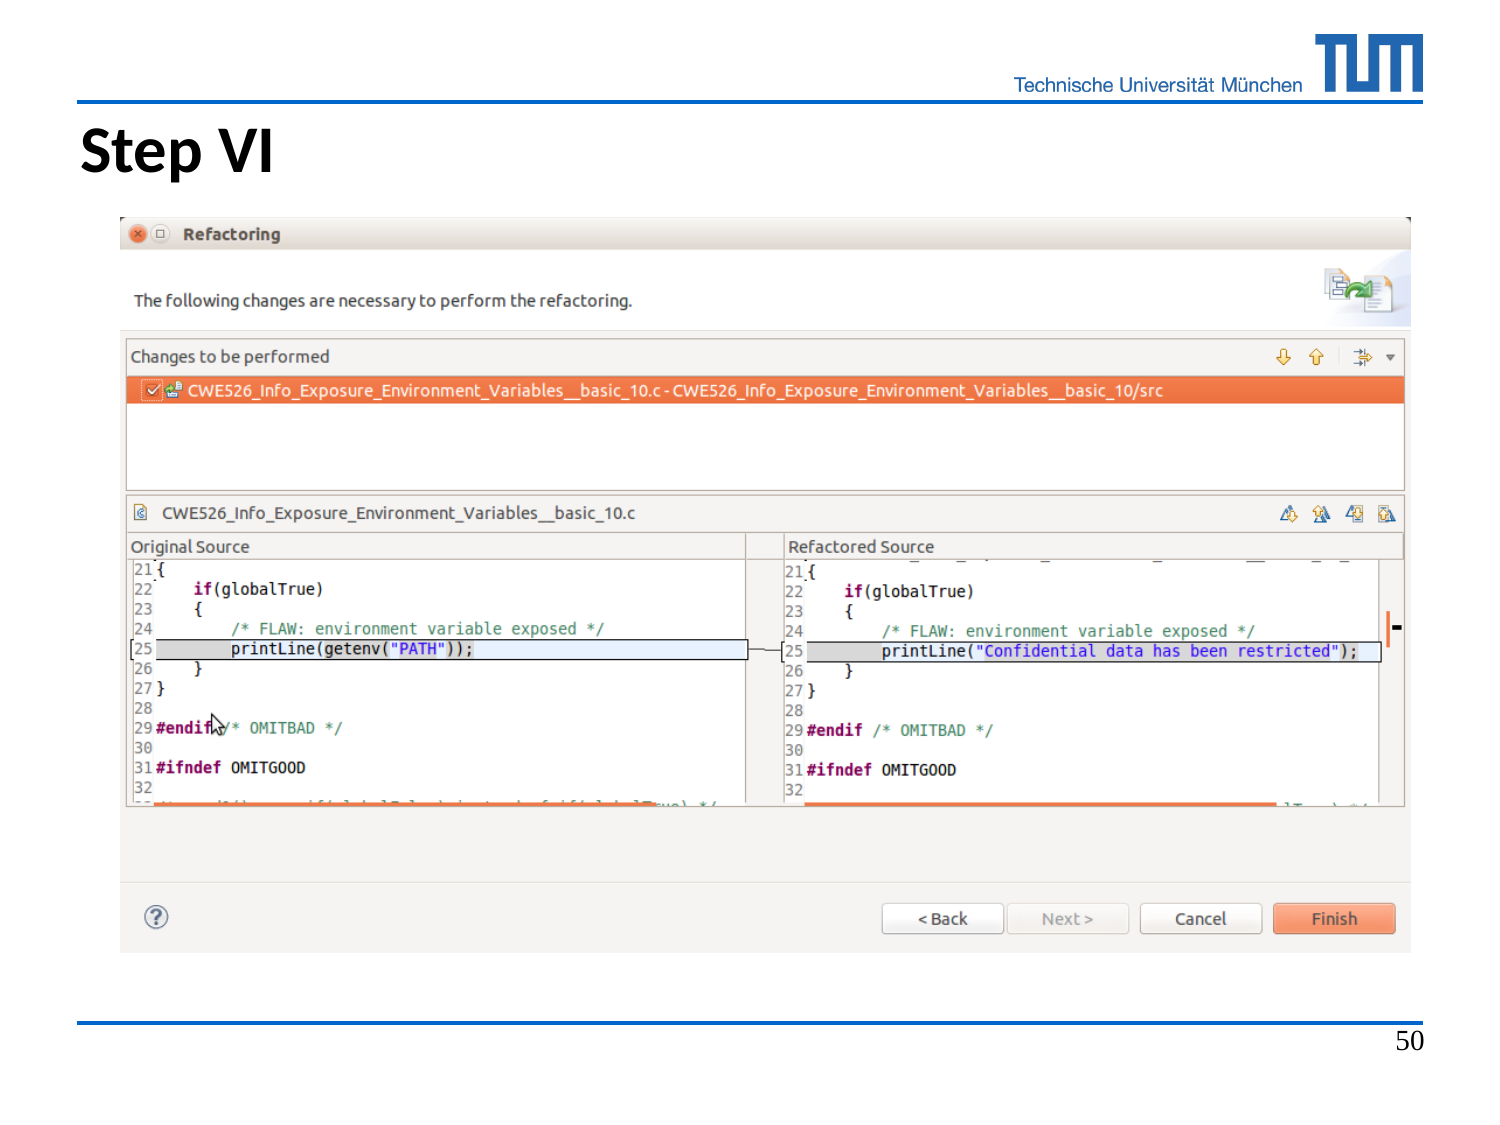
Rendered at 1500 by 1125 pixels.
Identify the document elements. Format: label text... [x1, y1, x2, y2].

picture [120, 217, 1411, 953]
title Step VI [80, 112, 1419, 200]
picture [1014, 34, 1423, 92]
